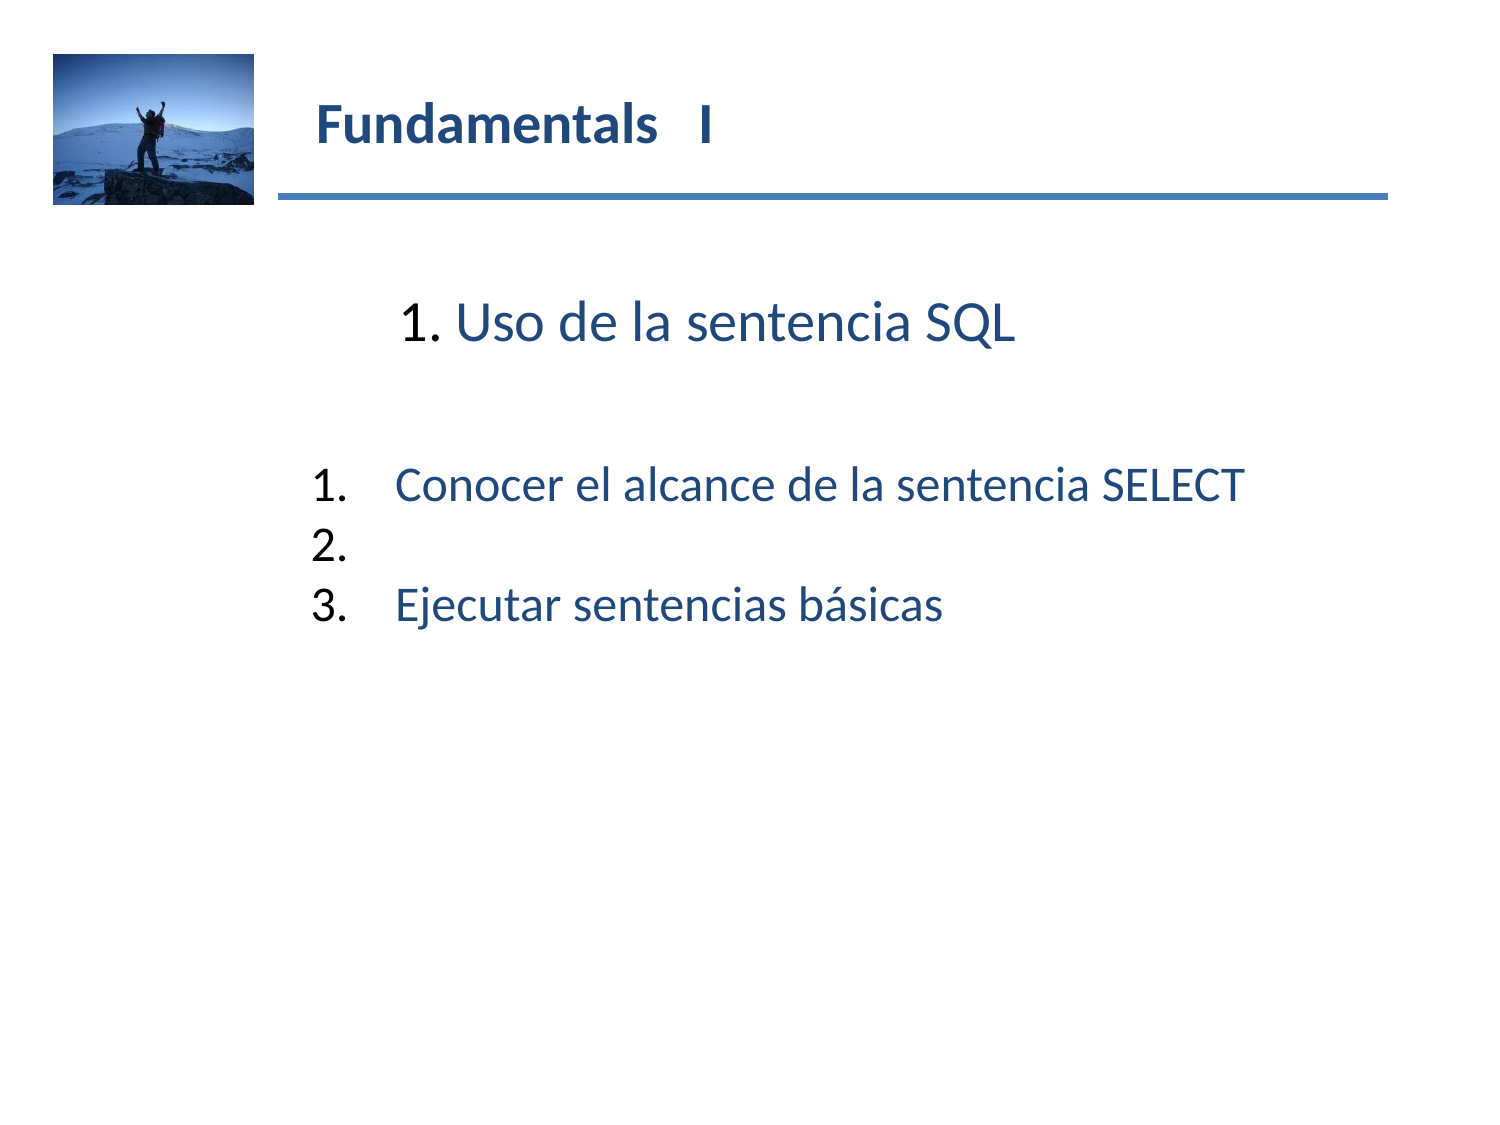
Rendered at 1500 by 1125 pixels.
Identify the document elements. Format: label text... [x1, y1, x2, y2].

picture [53, 54, 254, 205]
text_box Fundamentals I [301, 78, 821, 164]
text_box Conocer el alcance de la sentencia SELECT Ejecutar sentencias básicas [295, 444, 1353, 642]
text_box Uso de la sentencia SQL [383, 275, 1046, 362]
